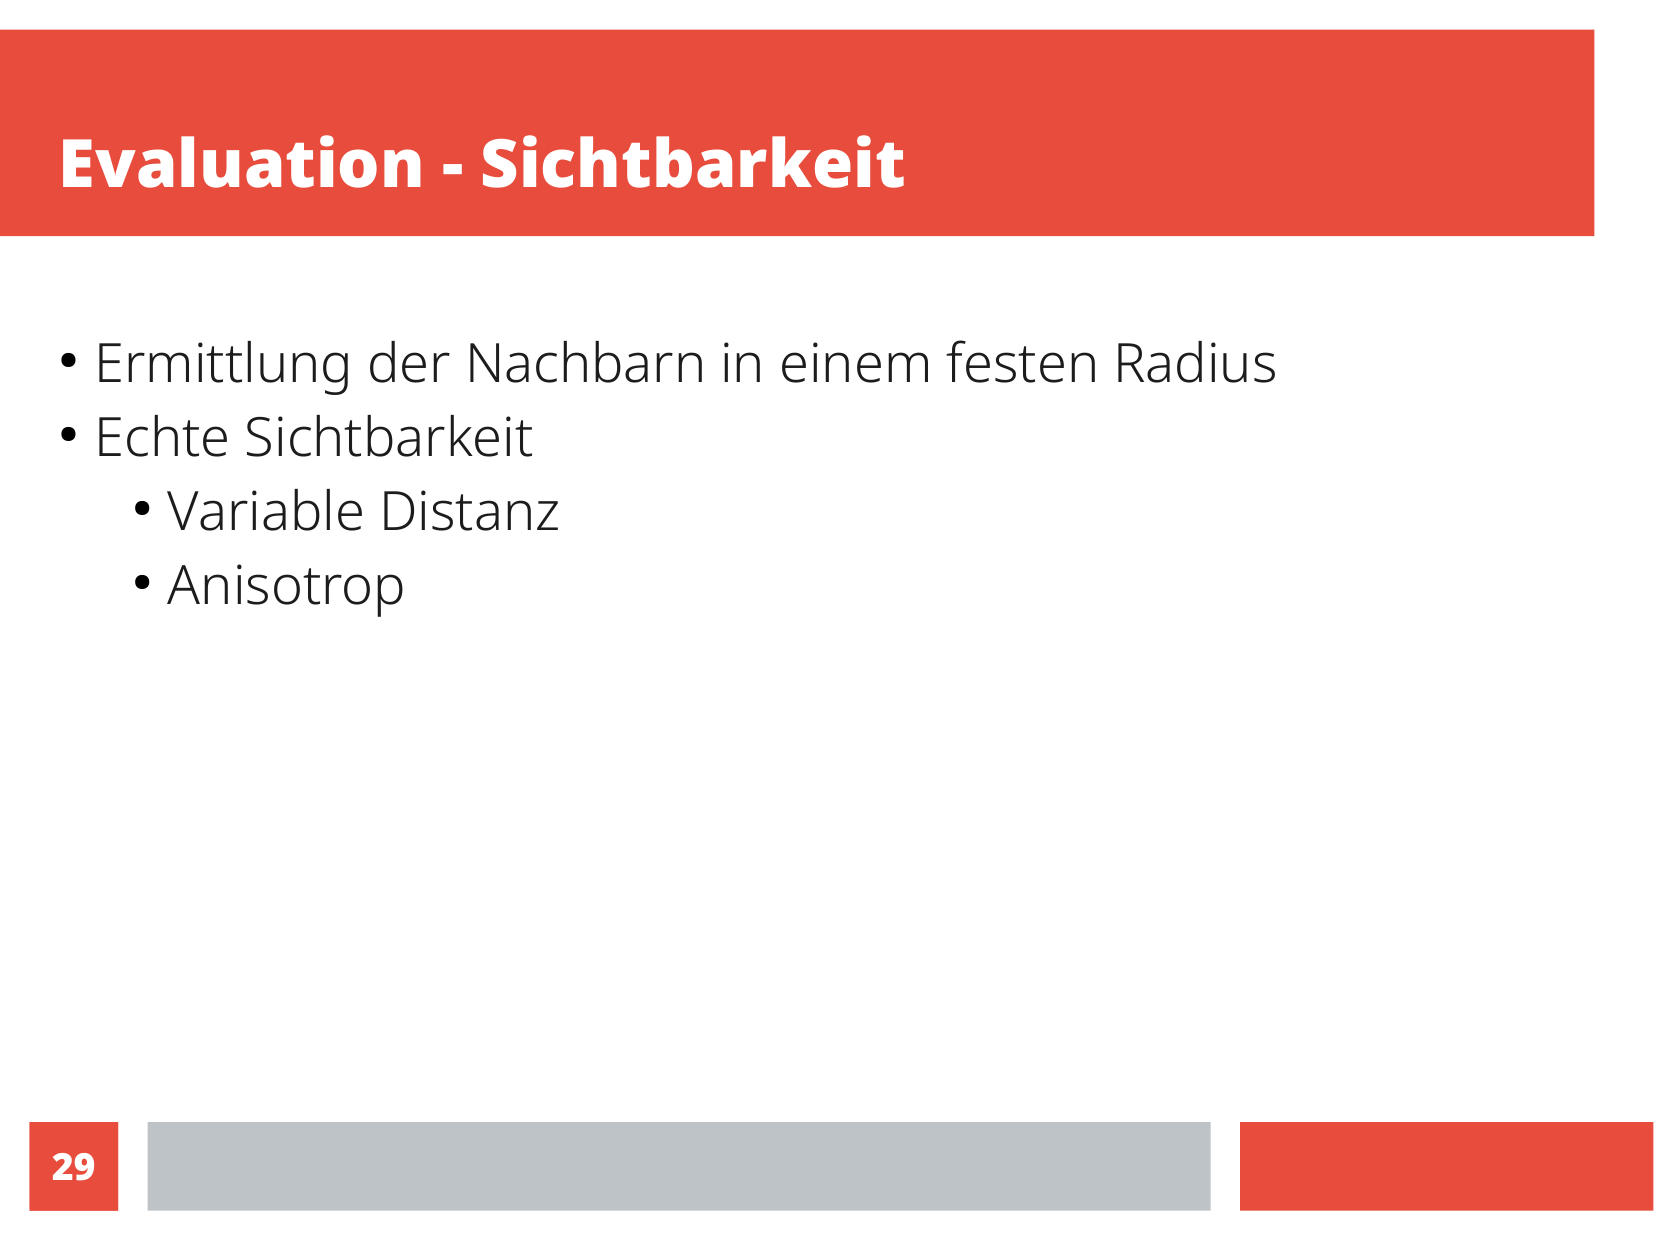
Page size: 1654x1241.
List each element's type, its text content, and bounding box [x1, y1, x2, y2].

subtitle Ermittlung der Nachbarn in einem festen Radius Echte Sichtbarkeit Variable Distanz Anisotrop [59, 324, 1565, 1093]
title Evaluation - Sichtbarkeit [59, 49, 1595, 207]
